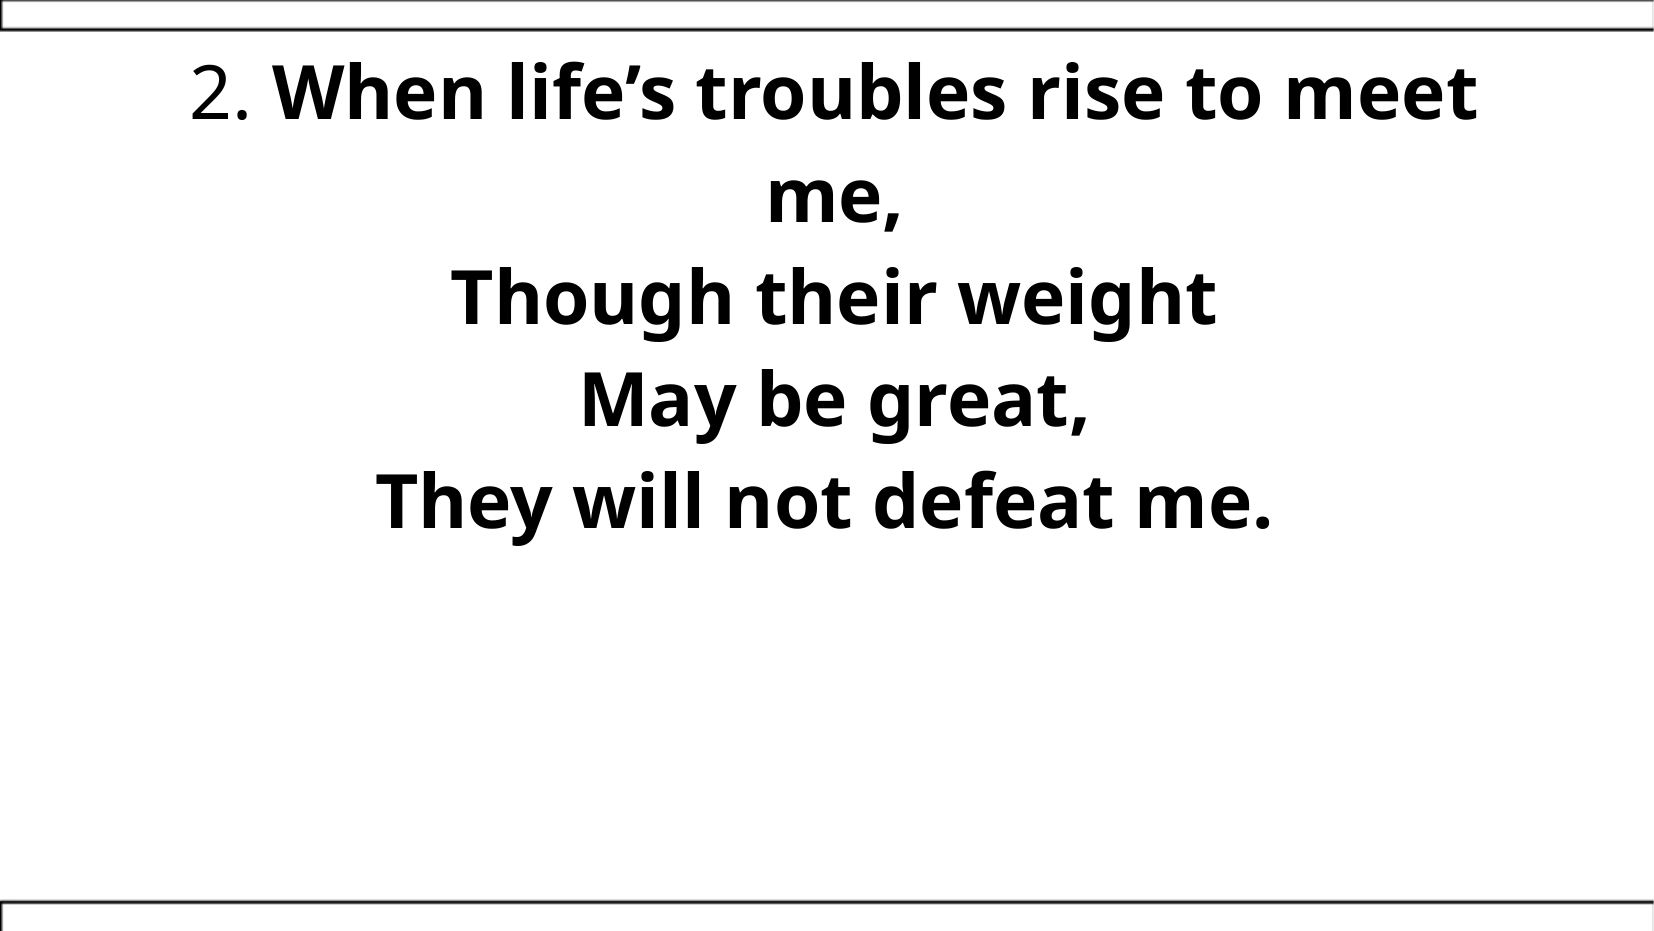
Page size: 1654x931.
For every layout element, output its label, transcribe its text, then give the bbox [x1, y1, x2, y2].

picture [0, 0, 1654, 931]
text_box 2. When life’s troubles rise to meet me, Though their weight May be great, They will not defeat me. [114, 32, 1555, 447]
